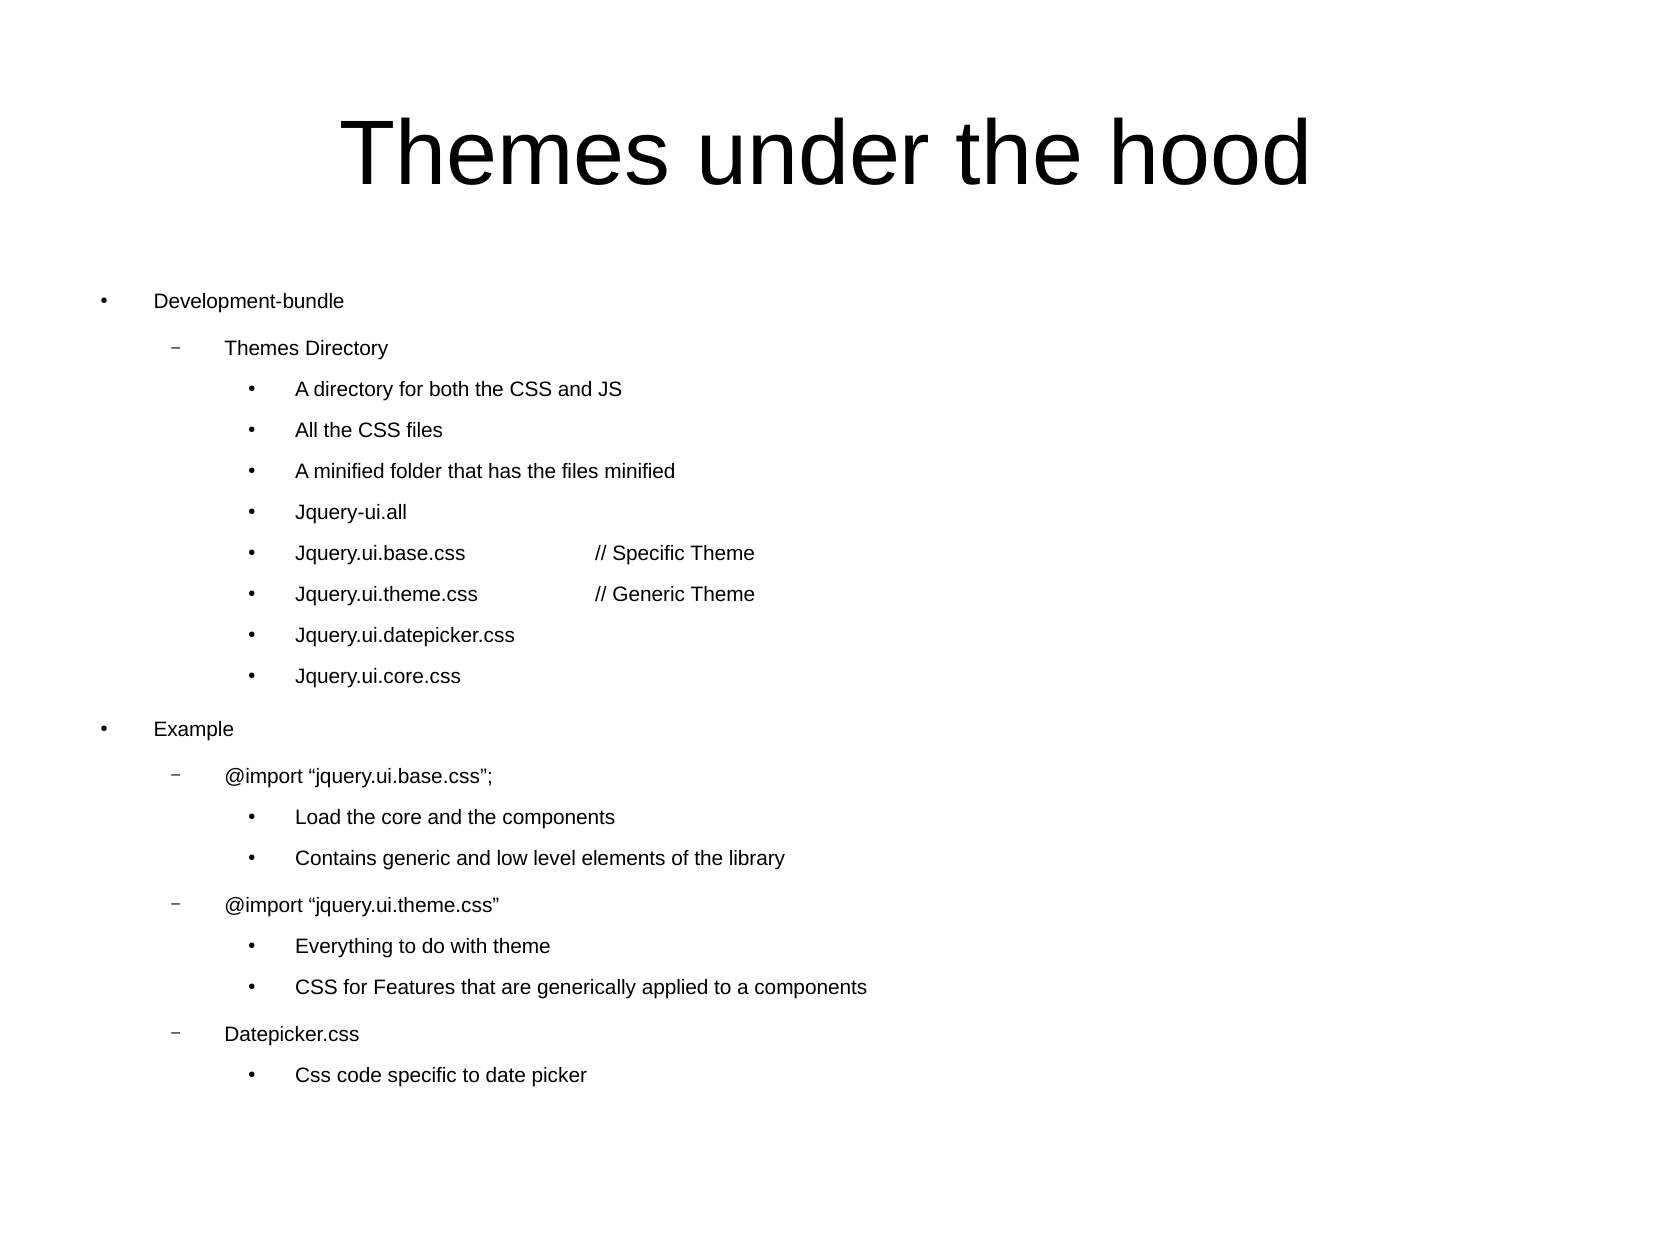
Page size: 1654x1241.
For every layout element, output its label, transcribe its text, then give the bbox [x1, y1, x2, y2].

title Themes under the hood [82, 49, 1571, 257]
list Development-bundle Themes Directory A directory for both the CSS and JS All the CSS files A minified folder that has the files minified Jquery-ui.all Jquery.ui.base.css // Specific Theme Jquery.ui.theme.css // Generic Theme Jquery.ui.datepicker.css Jquery.ui.core.css Example @import “jquery.ui.base.css”; Load the core and the components Contains generic and low level elements of the library @import “jquery.ui.theme.css” Everything to do with theme CSS for Features that are generically applied to a components Datepicker.css Css code specific to date picker [82, 290, 1571, 1201]
